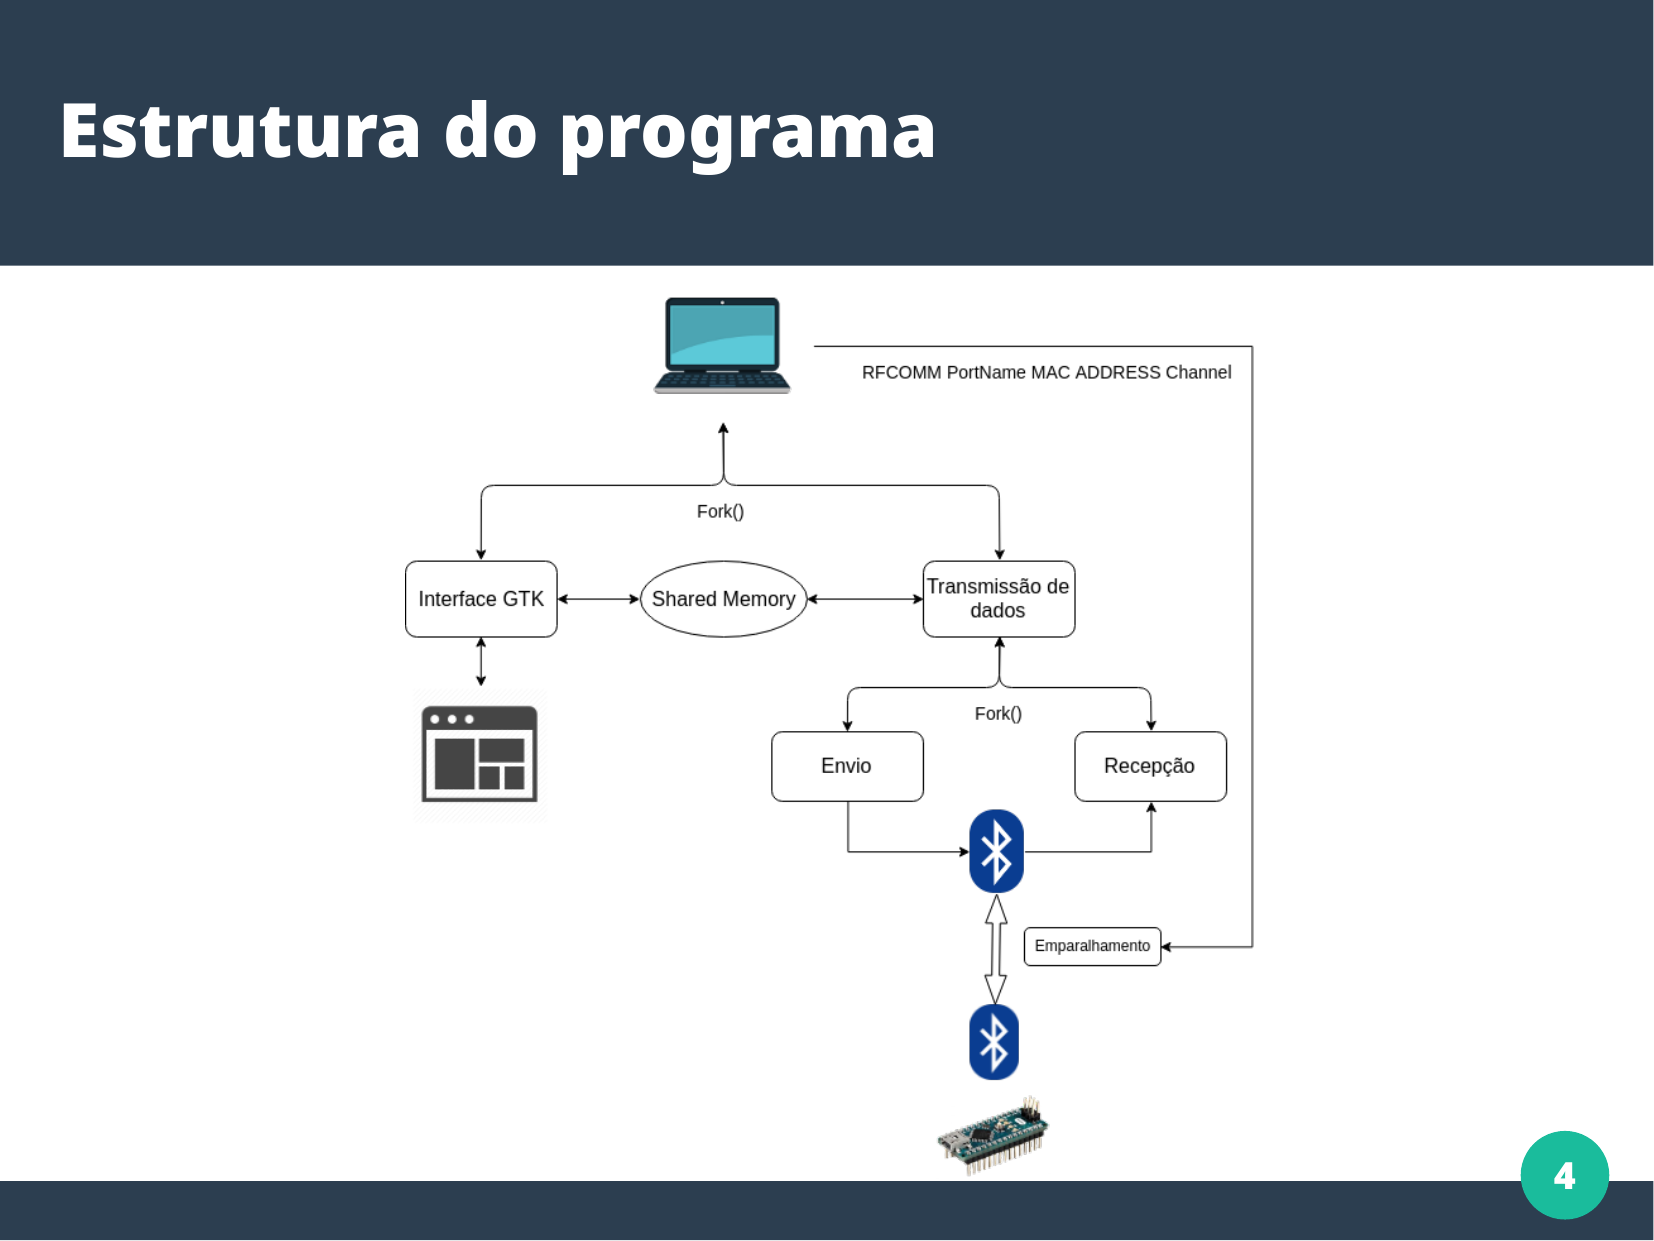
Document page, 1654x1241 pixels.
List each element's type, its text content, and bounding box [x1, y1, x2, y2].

picture [405, 270, 1264, 1186]
title Estrutura do programa [59, 49, 1595, 207]
